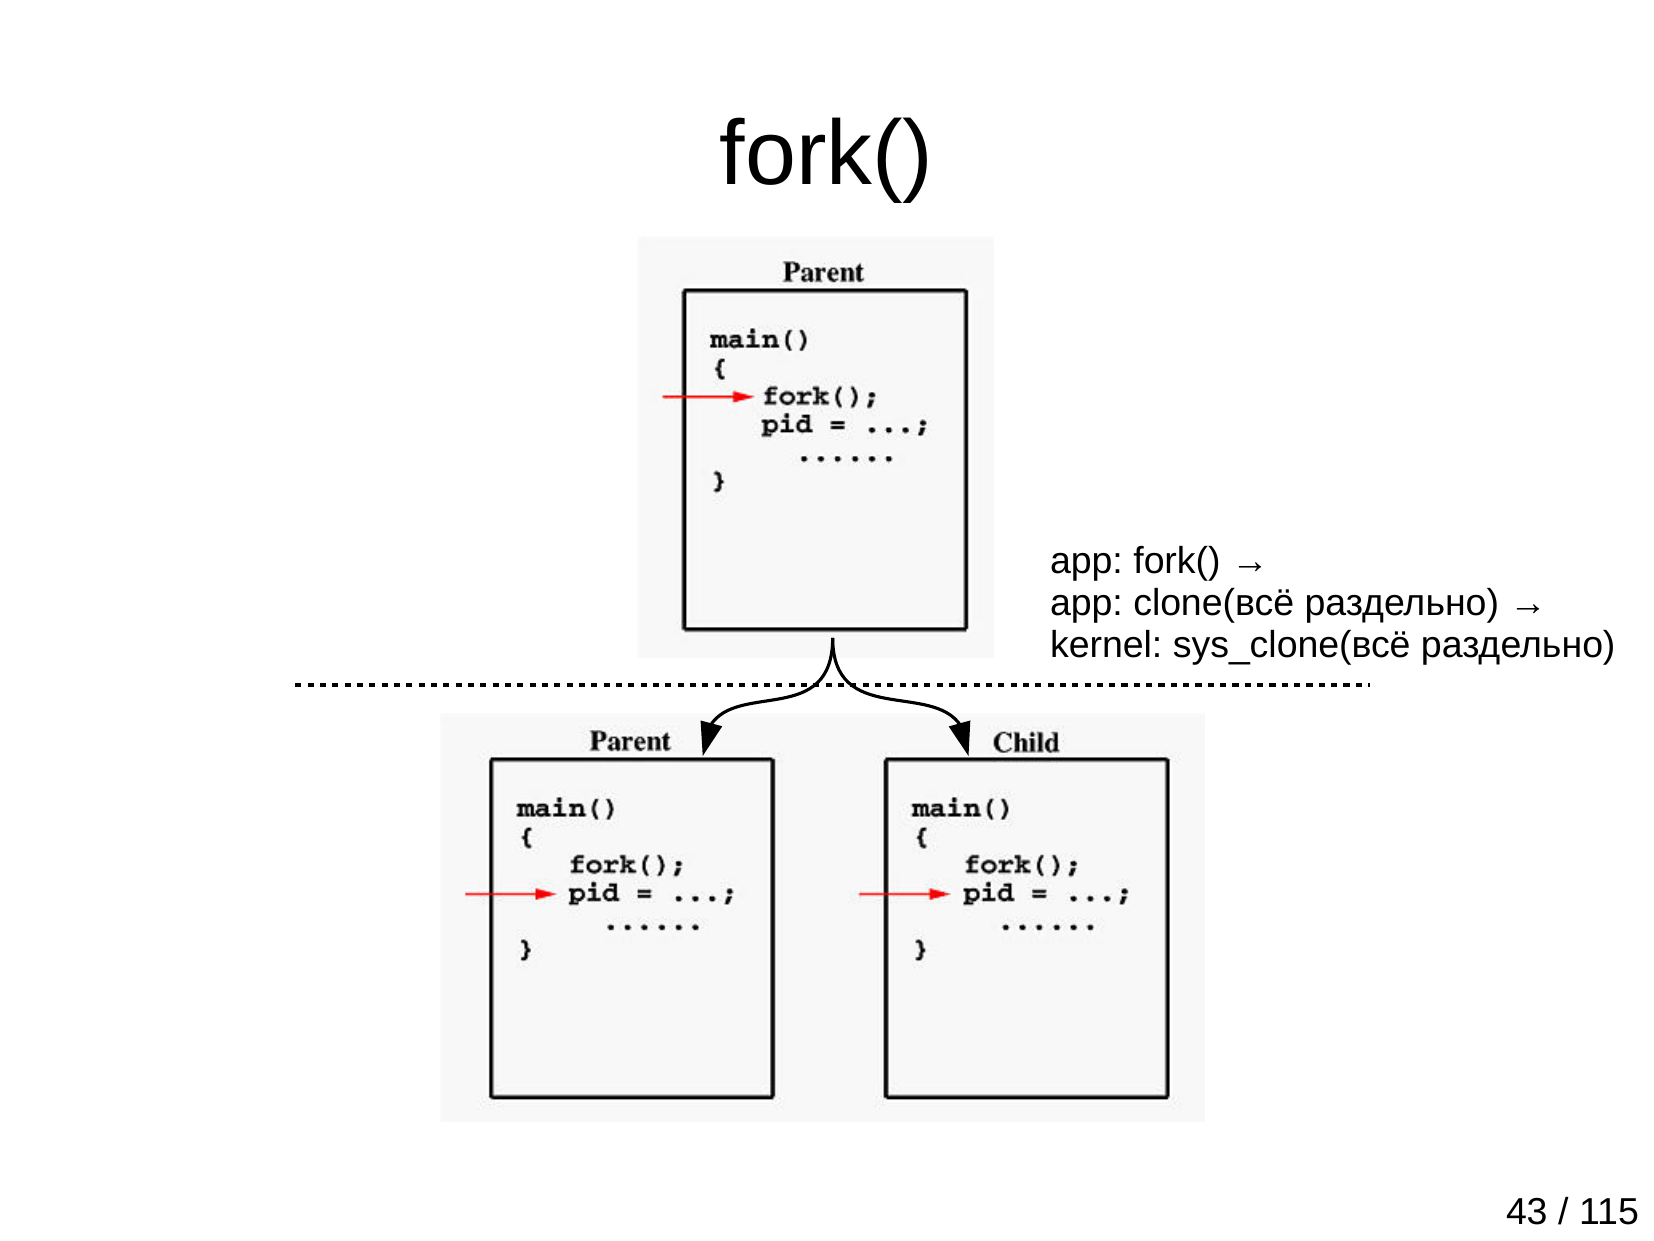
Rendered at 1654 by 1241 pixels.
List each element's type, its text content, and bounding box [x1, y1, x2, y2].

text_box app: fork() → app: clone(всё раздельно) → kernel: sys_clone(всё раздельно) [1035, 532, 1630, 674]
picture [637, 236, 994, 658]
picture [440, 713, 1205, 1123]
title fork() [82, 49, 1571, 257]
text_box <number> / 115 [1380, 1183, 1654, 1241]
